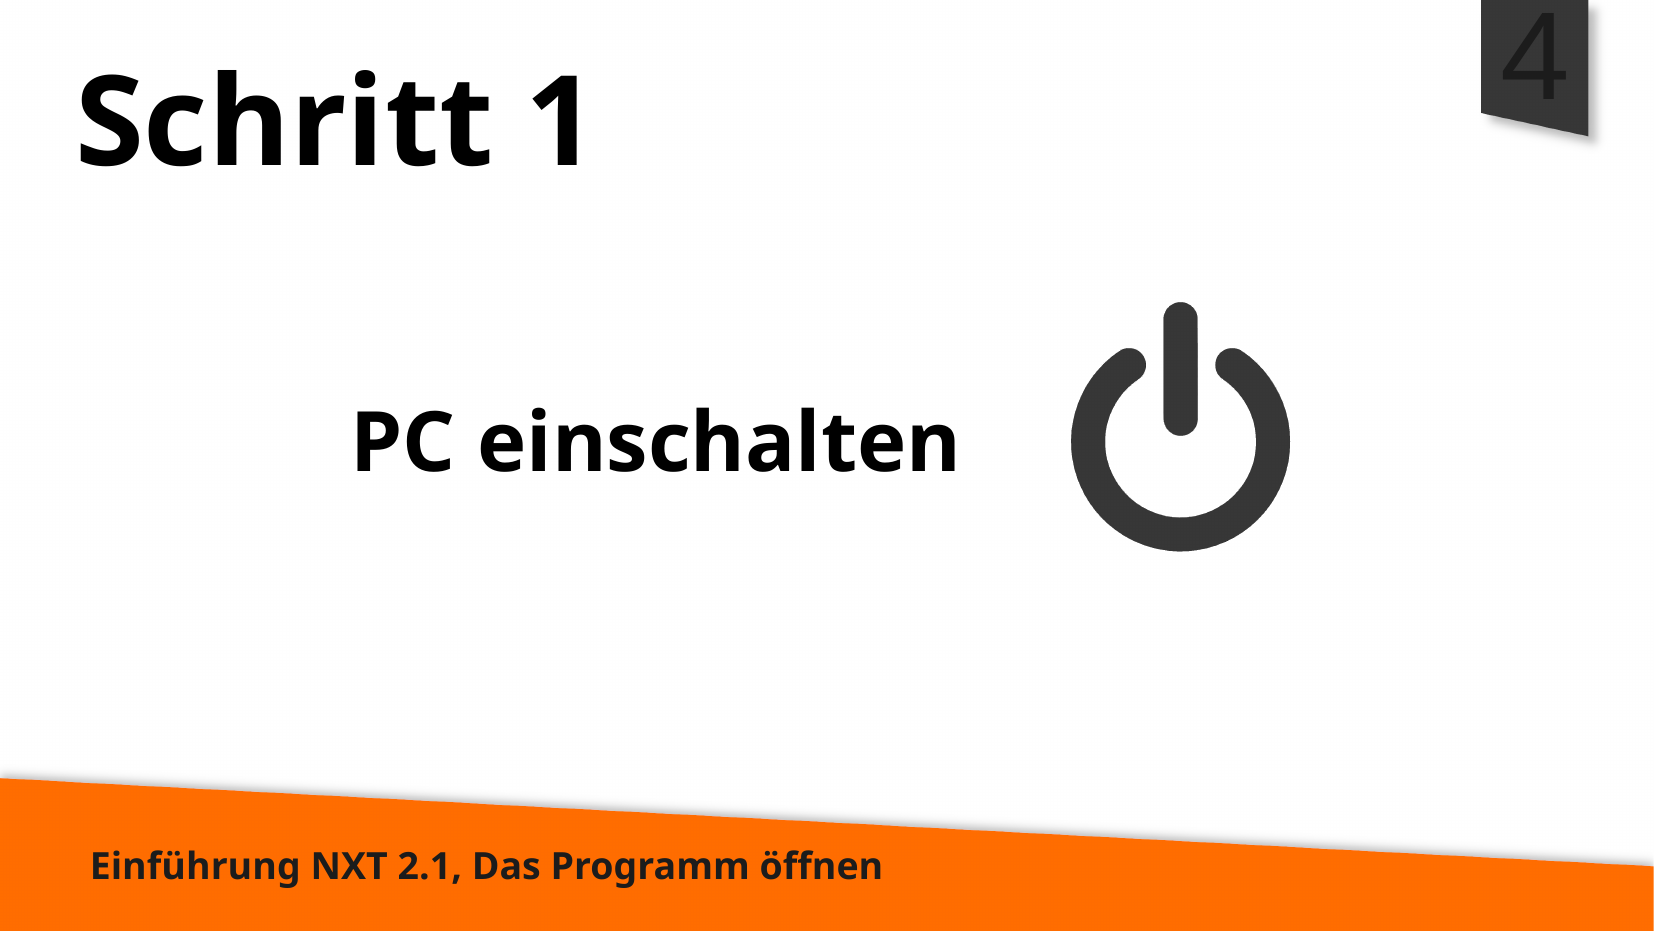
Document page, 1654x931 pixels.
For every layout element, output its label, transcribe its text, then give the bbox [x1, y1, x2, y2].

text_box Einführung NXT 2.1, Das Programm öffnen [75, 832, 1201, 901]
text_box PC einschalten [0, 375, 1047, 526]
picture [0, 0, 1654, 931]
text_box 4 [1462, 0, 1609, 134]
title Schritt 1 [75, 37, 1564, 197]
